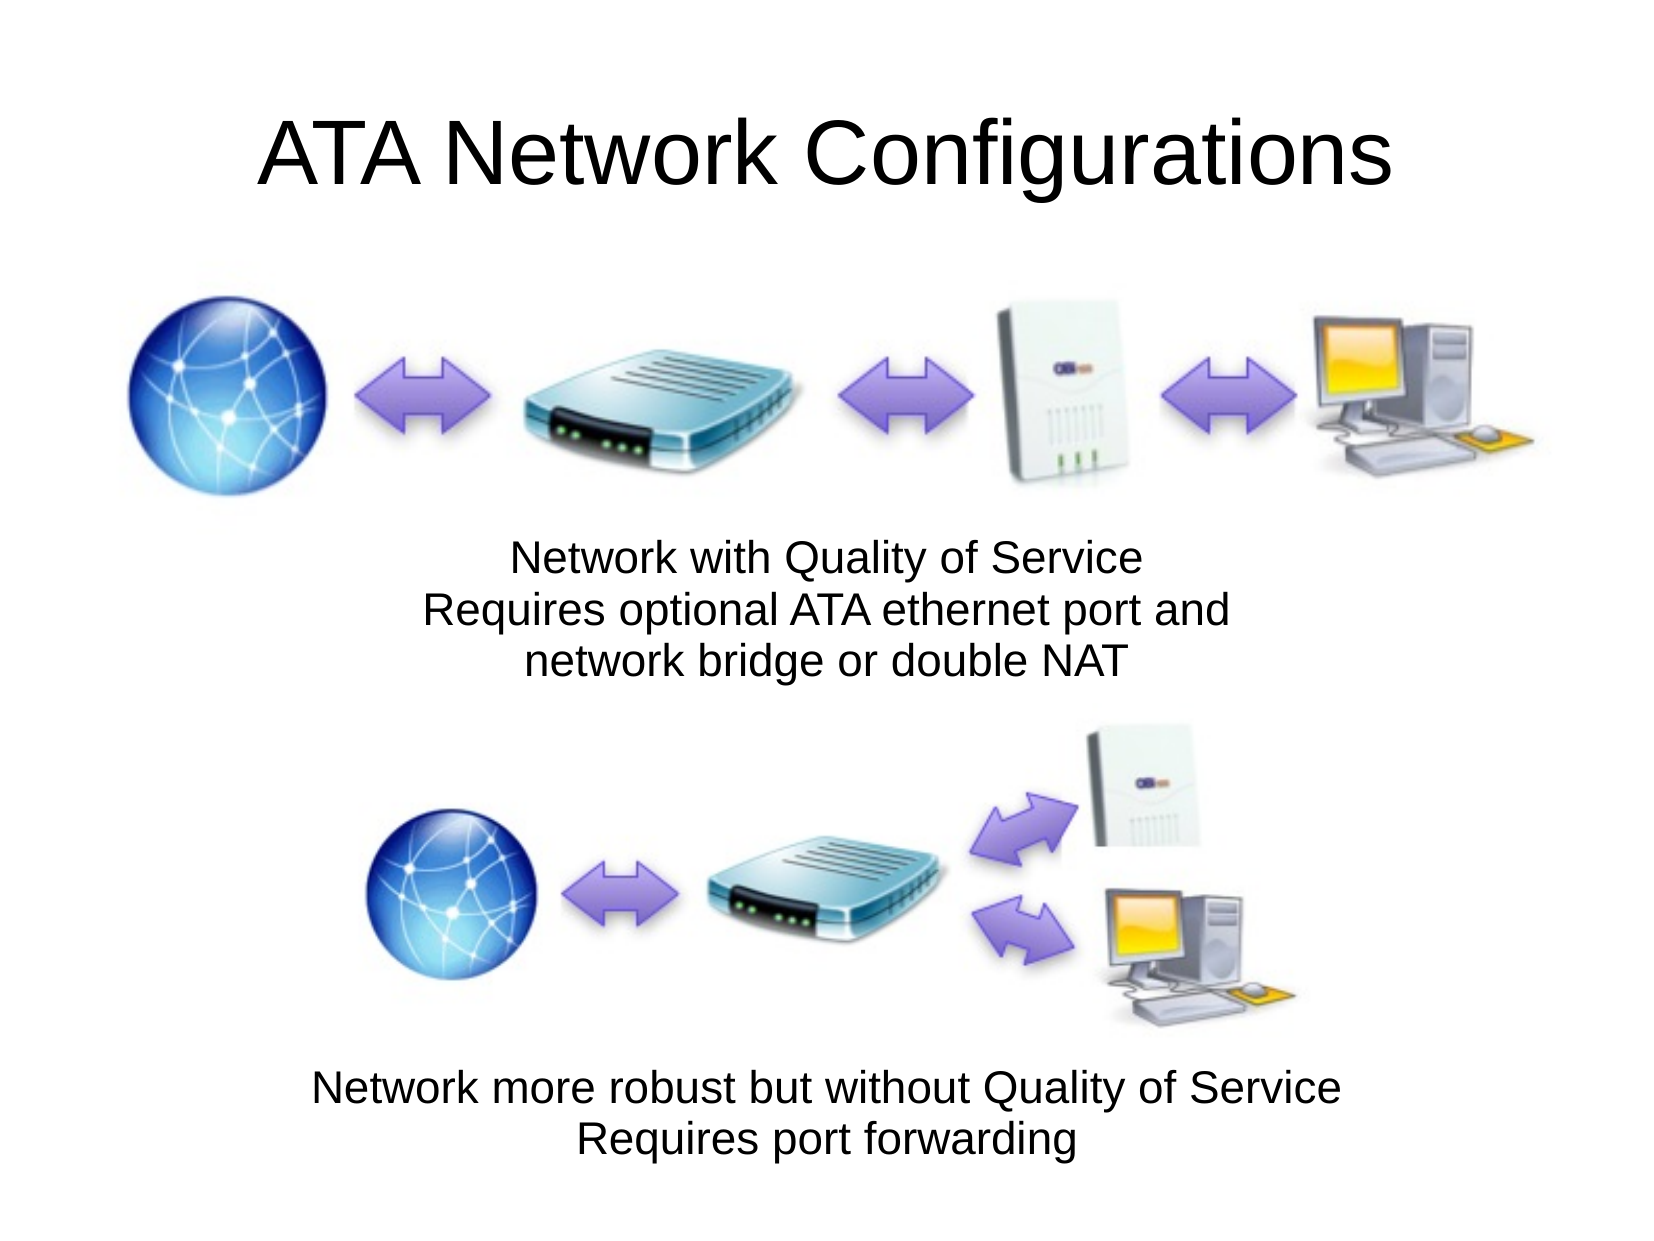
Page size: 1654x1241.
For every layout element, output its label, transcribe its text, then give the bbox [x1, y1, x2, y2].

text_box Network with Quality of Service Requires optional ATA ethernet port and network bridge or double NAT [407, 525, 1246, 694]
picture [326, 703, 1327, 1054]
title ATA Network Configurations [82, 49, 1571, 224]
picture [82, 224, 1571, 564]
text_box Network more robust but without Quality of Service Requires port forwarding [296, 1054, 1358, 1172]
